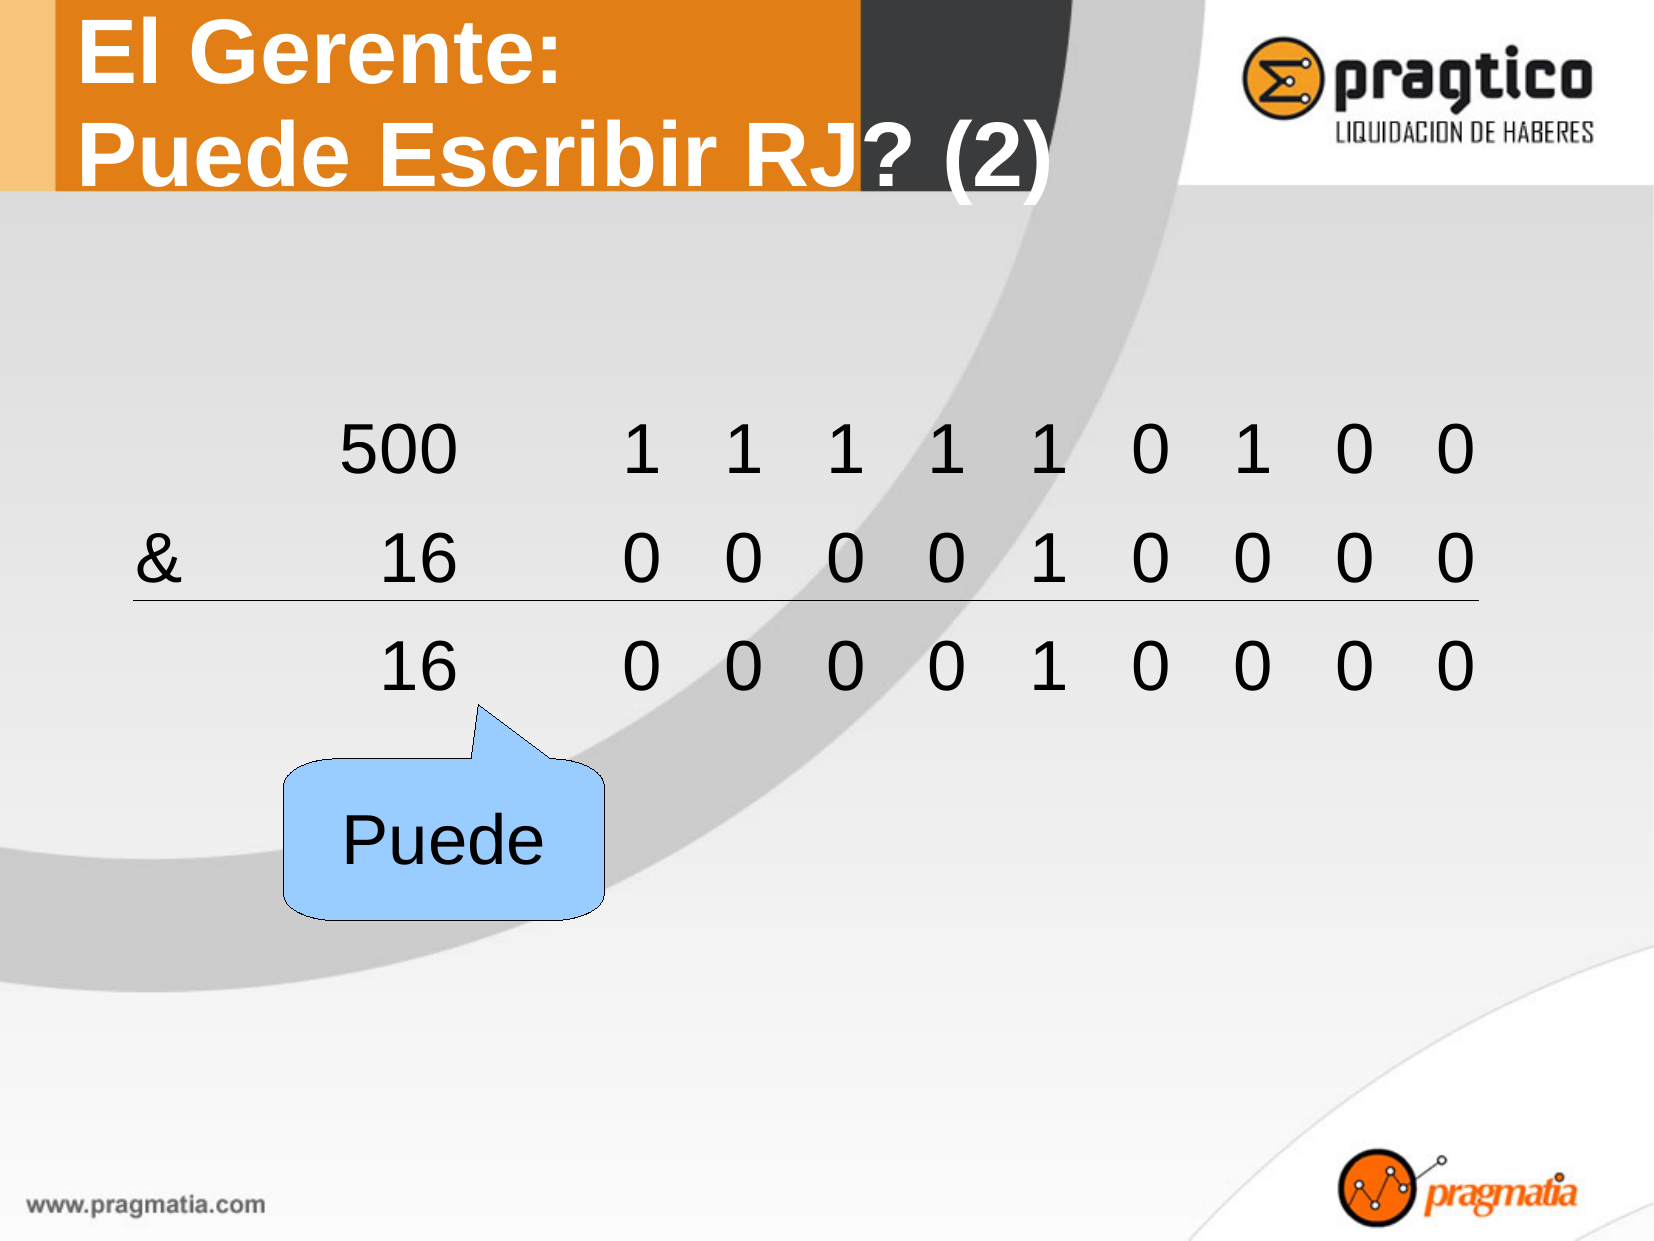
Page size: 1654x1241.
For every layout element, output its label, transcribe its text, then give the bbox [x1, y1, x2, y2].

chart [133, 383, 1482, 820]
text_box Puede [283, 704, 605, 921]
title El Gerente: Puede Escribir RJ? (2) [76, 0, 1565, 208]
picture [0, 0, 1654, 1241]
